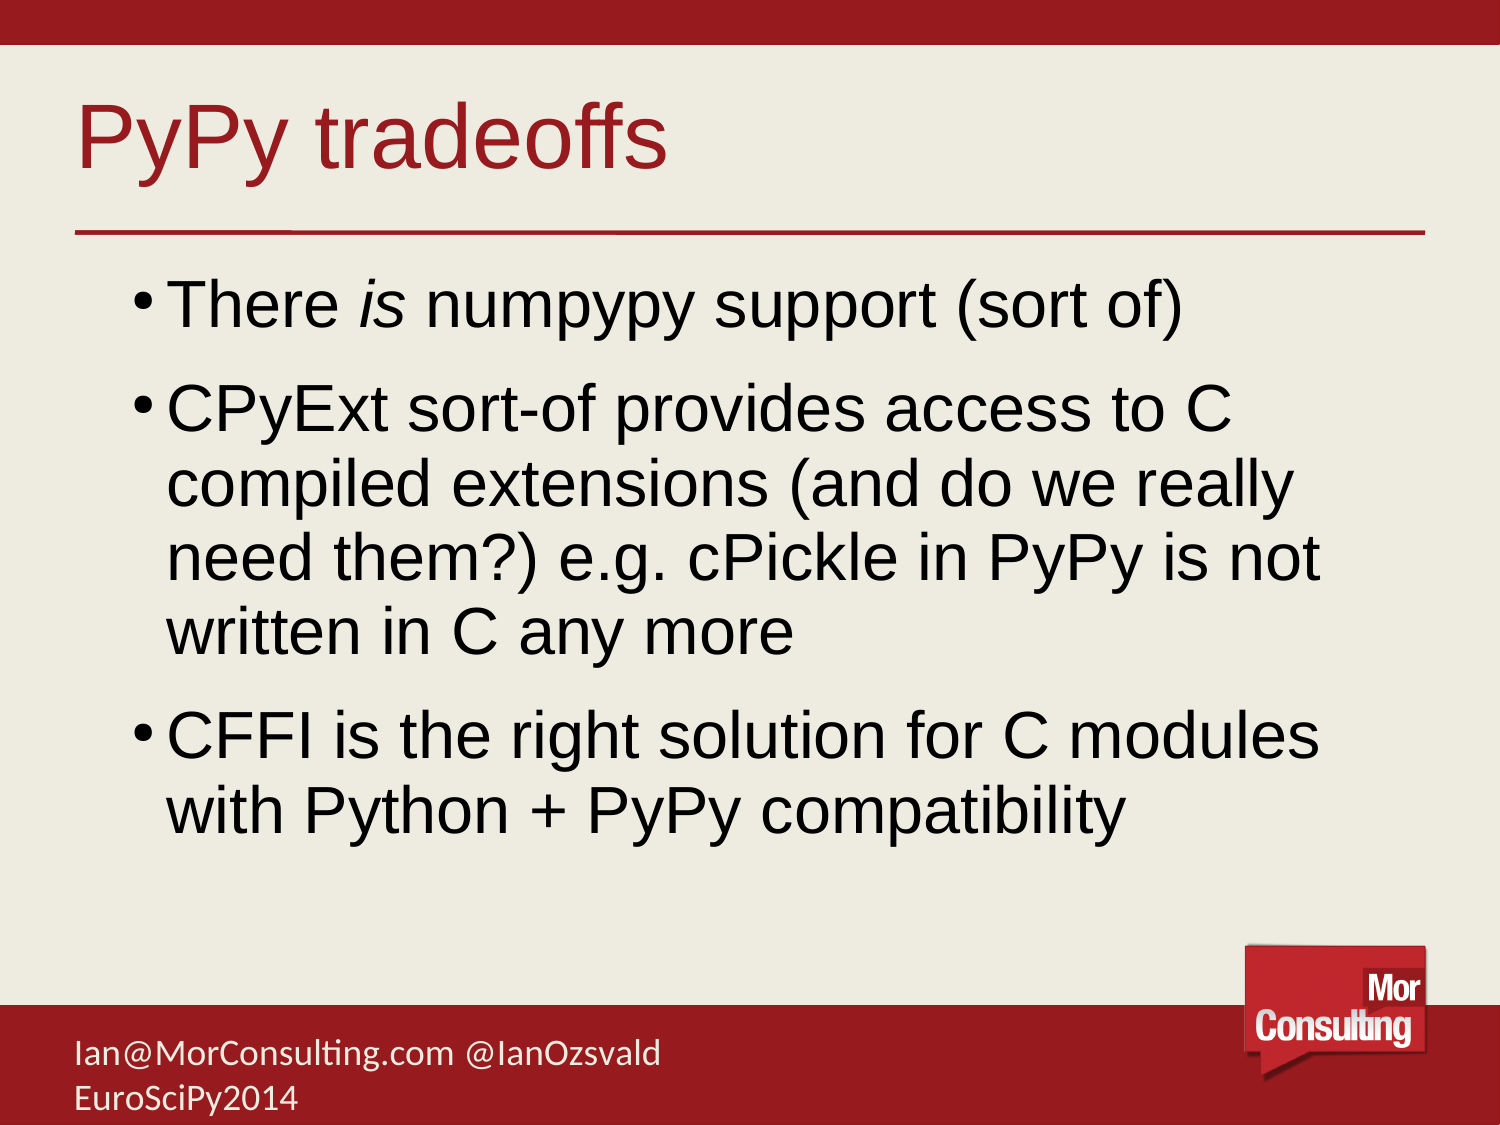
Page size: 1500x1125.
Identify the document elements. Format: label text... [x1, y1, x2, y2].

picture [1230, 935, 1438, 1089]
title PyPy tradeoffs [74, 44, 1425, 232]
list There is numpypy support (sort of) CPyExt sort-of provides access to C compiled extensions (and do we really need them?) e.g. cPickle in PyPy is not written in C any more CFFI is the right solution for C modules with Python + PyPy compatibility [75, 263, 1395, 916]
